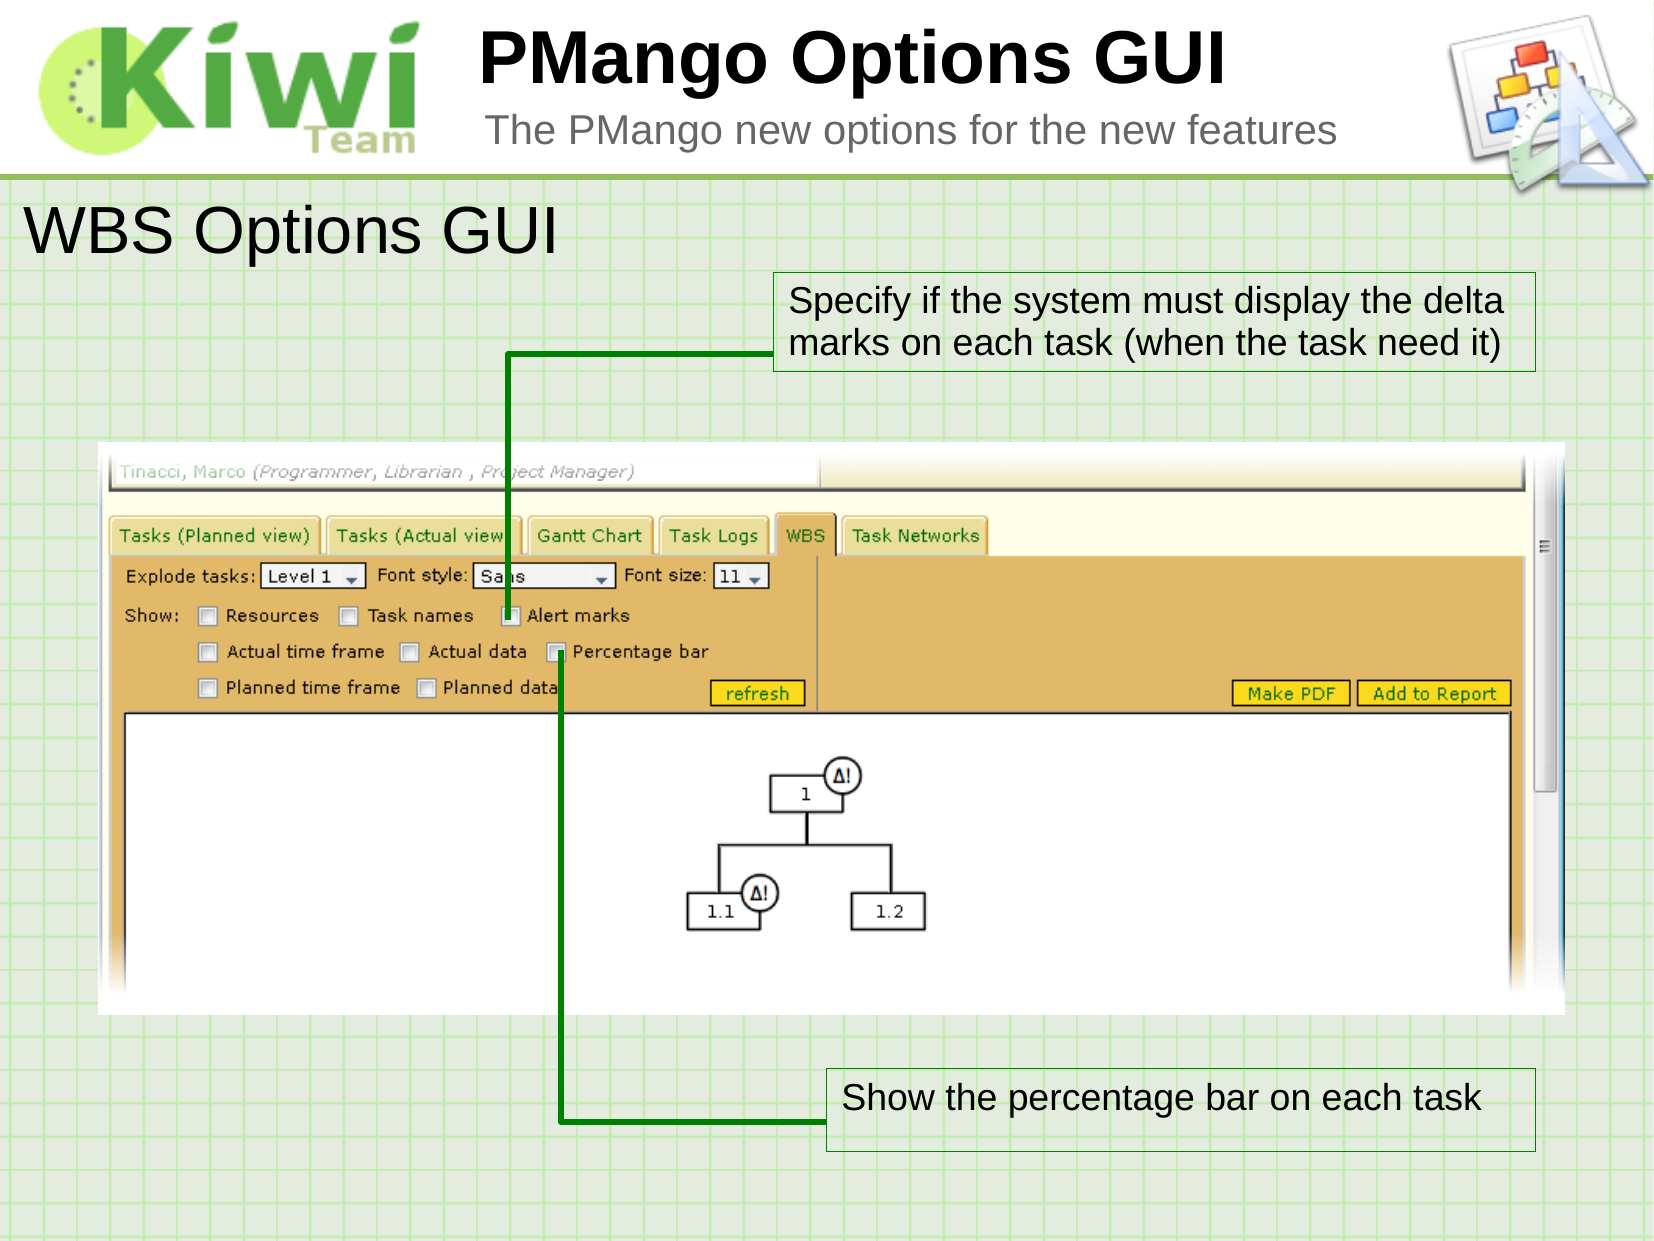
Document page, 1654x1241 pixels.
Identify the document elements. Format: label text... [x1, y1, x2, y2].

picture [29, 7, 438, 166]
title PMango Options GUI [478, 8, 1359, 107]
text_box [0, 0, 1446, 174]
picture [0, 0, 1654, 1241]
text_box Show the percentage bar on each task [826, 1068, 1536, 1152]
title The PMango new options for the new features [484, 88, 1418, 173]
text_box Specify if the system must display the delta marks on each task (when the task need it) [773, 272, 1536, 372]
text_box WBS Options GUI [23, 171, 650, 290]
